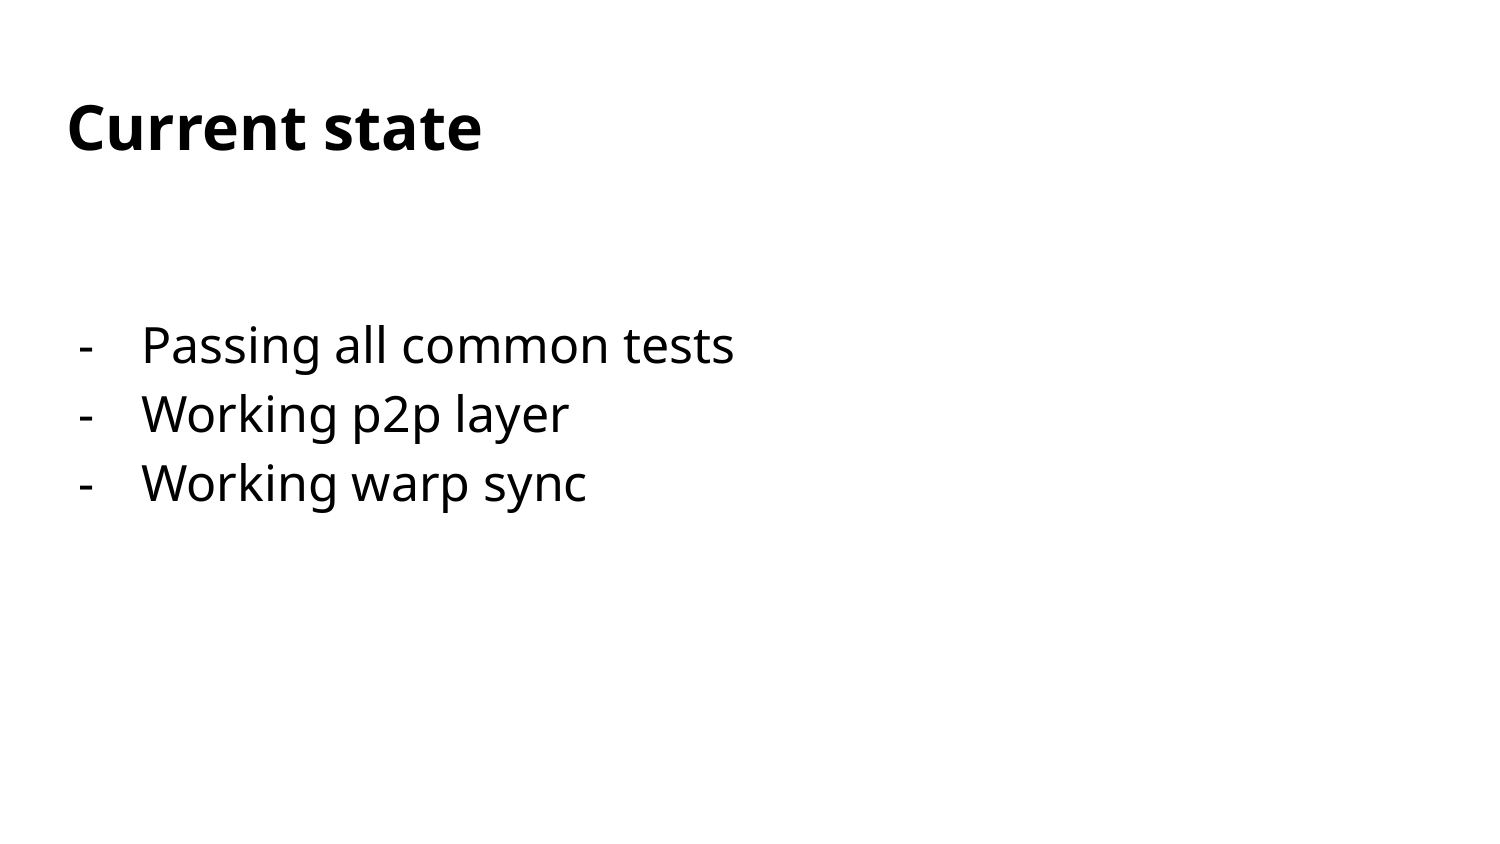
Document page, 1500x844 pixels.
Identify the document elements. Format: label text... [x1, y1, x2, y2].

title Current state [51, 72, 1449, 176]
list Passing all common tests Working p2p layer Working warp sync [51, 290, 1449, 750]
